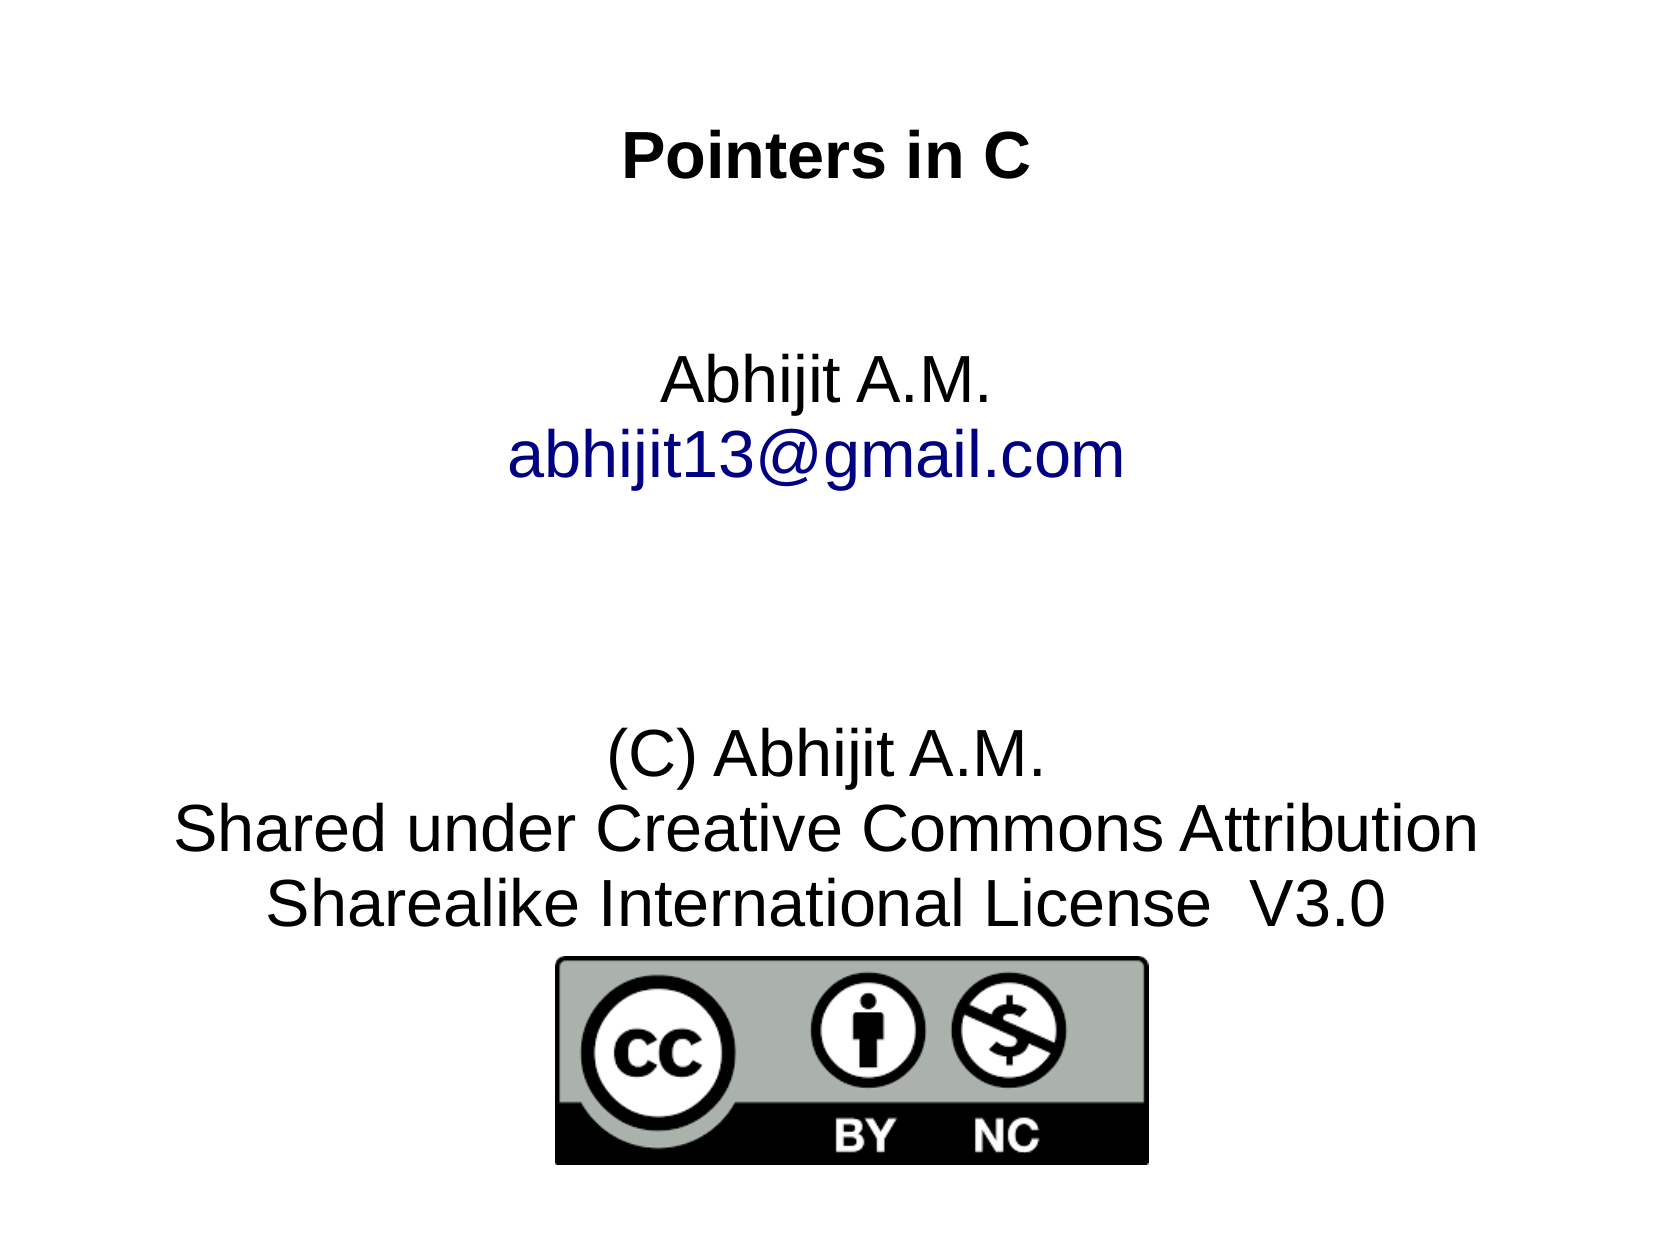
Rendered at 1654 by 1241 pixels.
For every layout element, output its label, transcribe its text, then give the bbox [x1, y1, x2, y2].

picture [555, 956, 1149, 1165]
subtitle Pointers in C Abhijit A.M. abhijit13@gmail.com (C) Abhijit A.M. Shared under Creative Commons Attribution Sharealike International License V3.0 [82, 49, 1571, 1010]
